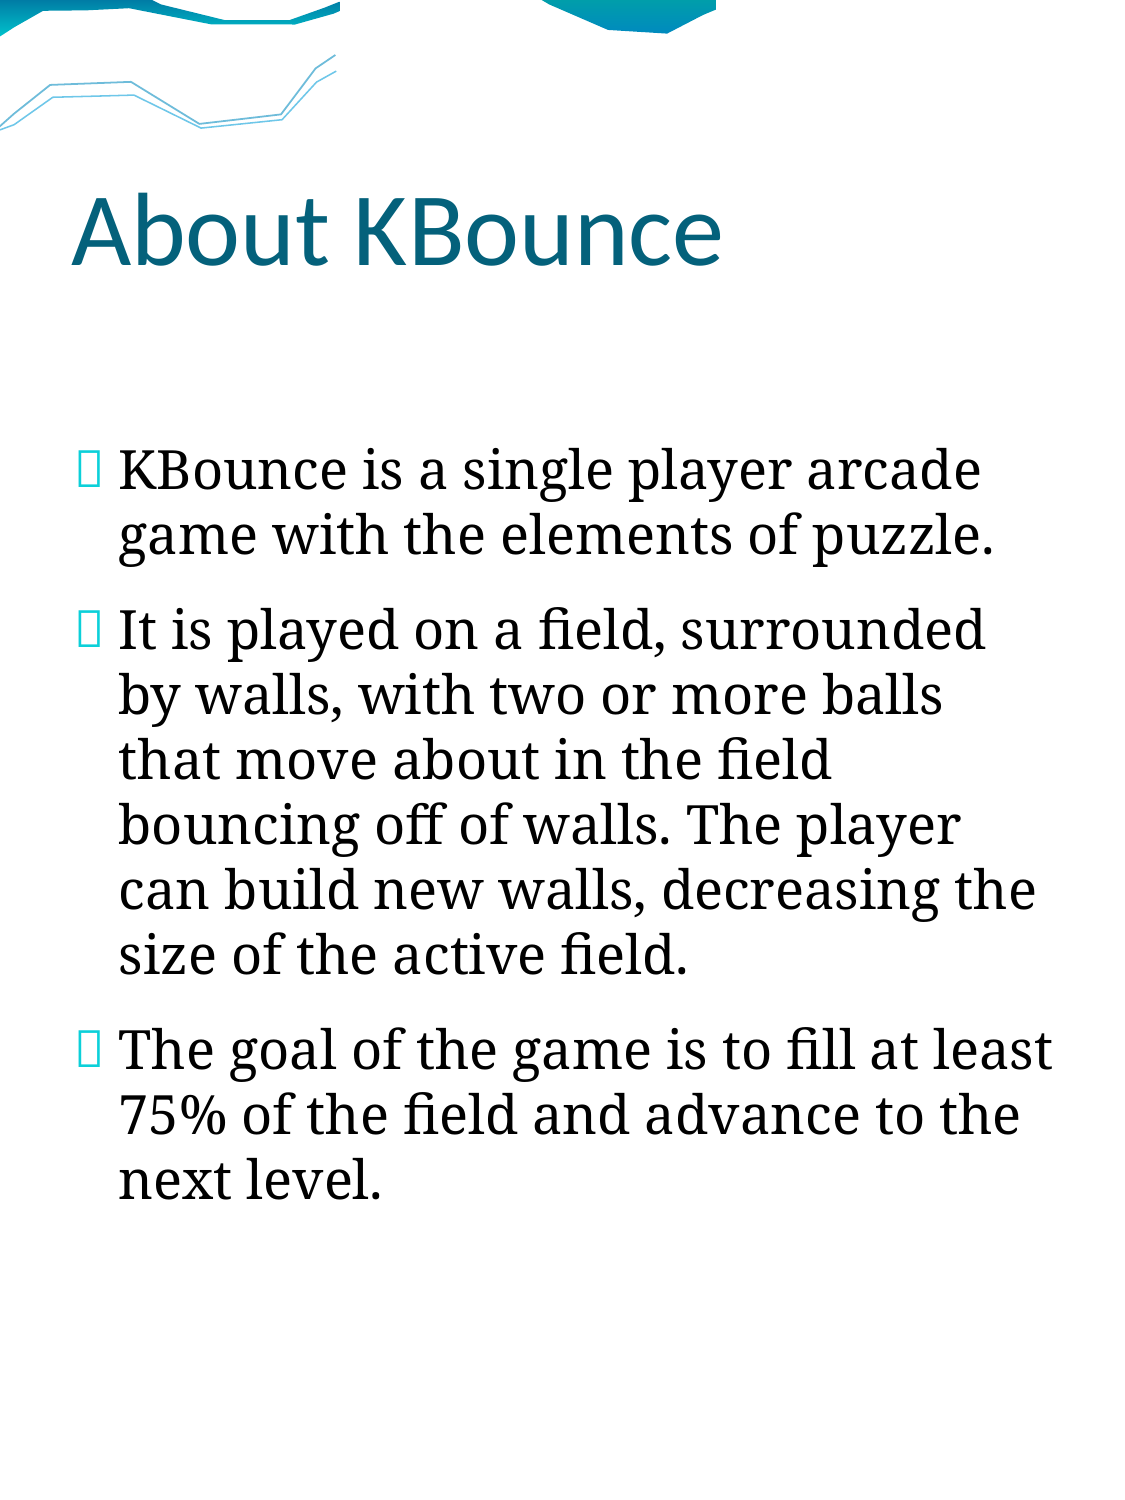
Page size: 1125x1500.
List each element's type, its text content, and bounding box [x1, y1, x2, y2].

list KBounce is a single player arcade game with the elements of puzzle. It is played on a ﬁeld, surrounded by walls, with two or more balls that move about in the ﬁeld bouncing off of walls. The player can build new walls, decreasing the size of the active ﬁeld. The goal of the game is to ﬁll at least 75% of the ﬁeld and advance to the next level. [59, 427, 1072, 1388]
title About KBounce [56, 154, 1069, 404]
